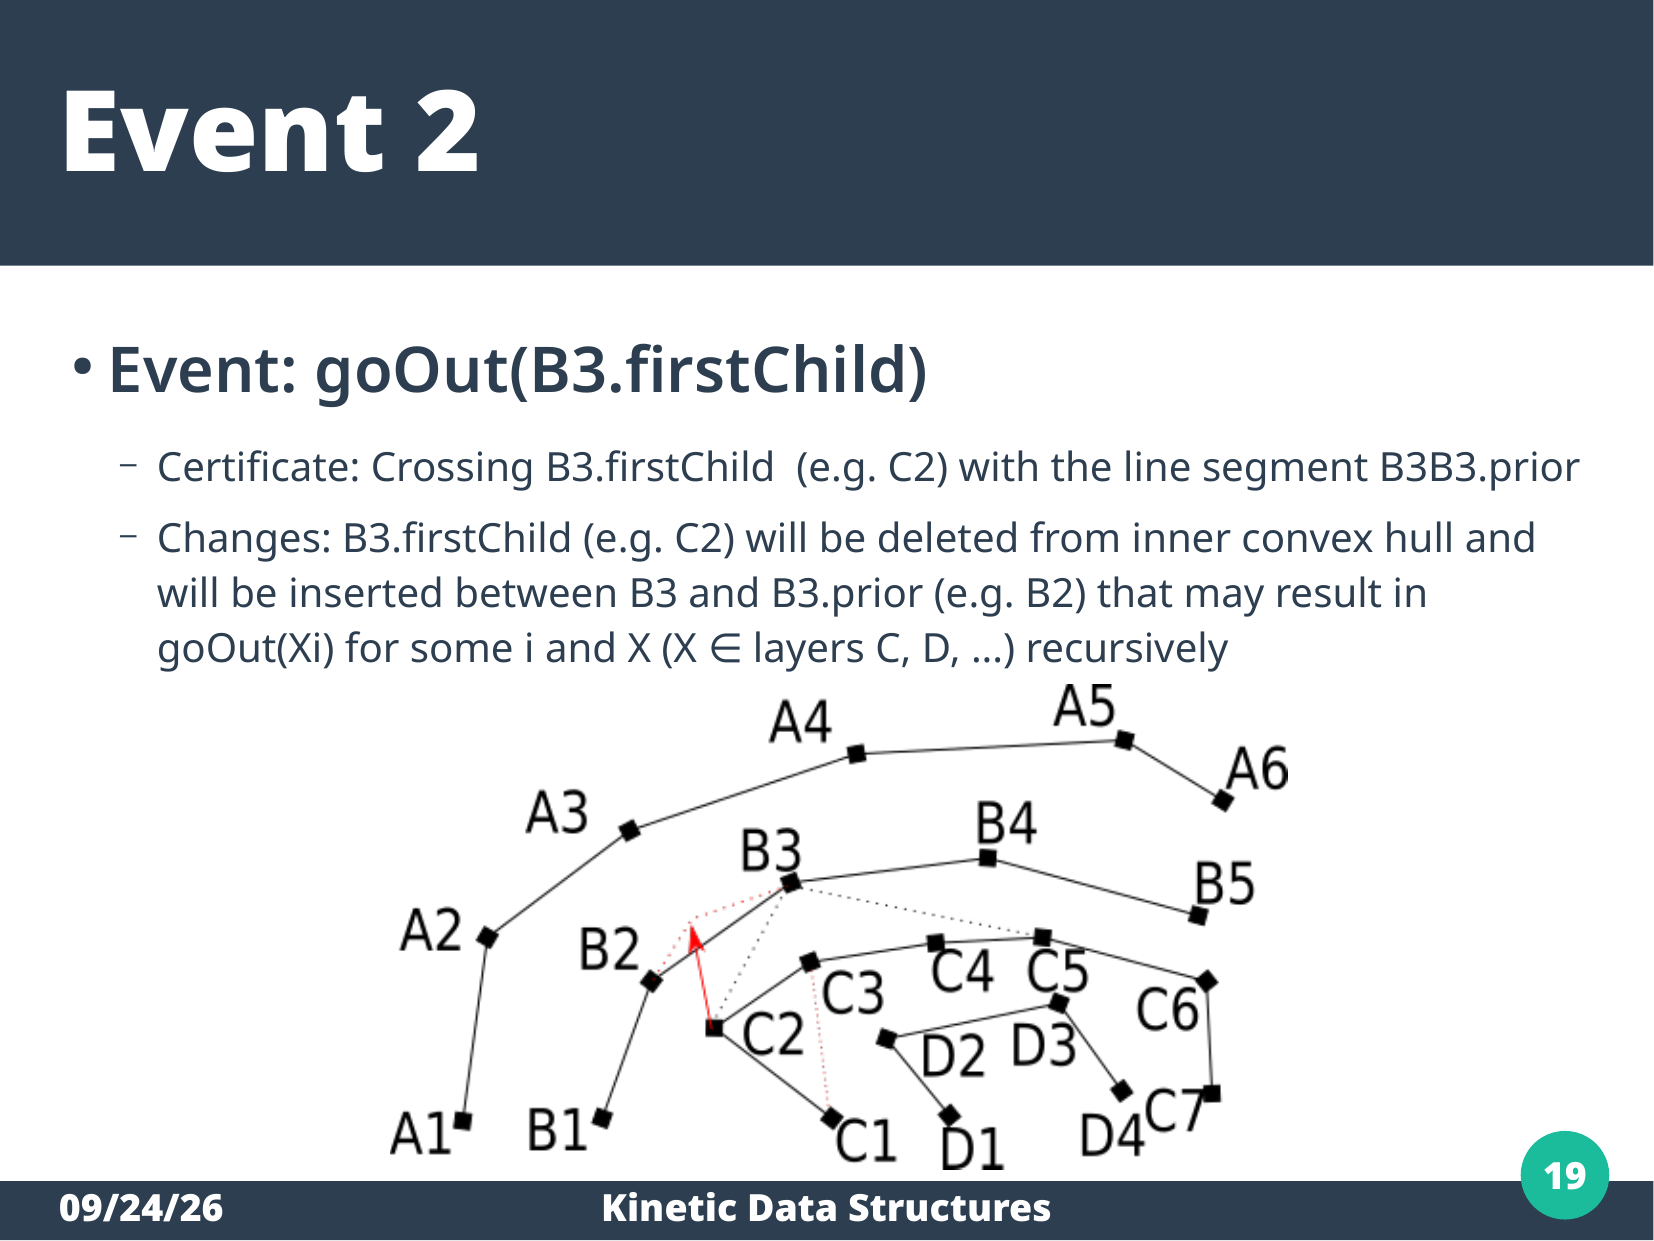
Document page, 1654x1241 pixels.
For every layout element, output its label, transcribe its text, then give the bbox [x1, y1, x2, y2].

list Event: goOut(B3.firstChild) Certificate: Crossing B3.firstChild (e.g. C2) with the line segment B3B3.prior Changes: B3.firstChild (e.g. C2) will be deleted from inner convex hull and will be inserted between B3 and B3.prior (e.g. B2) that may result in goOut(Xi) for some i and X (X ∈ layers C, D, ...) recursively [59, 324, 1595, 720]
picture [390, 684, 1288, 1170]
title Event 2 [59, 49, 1595, 207]
